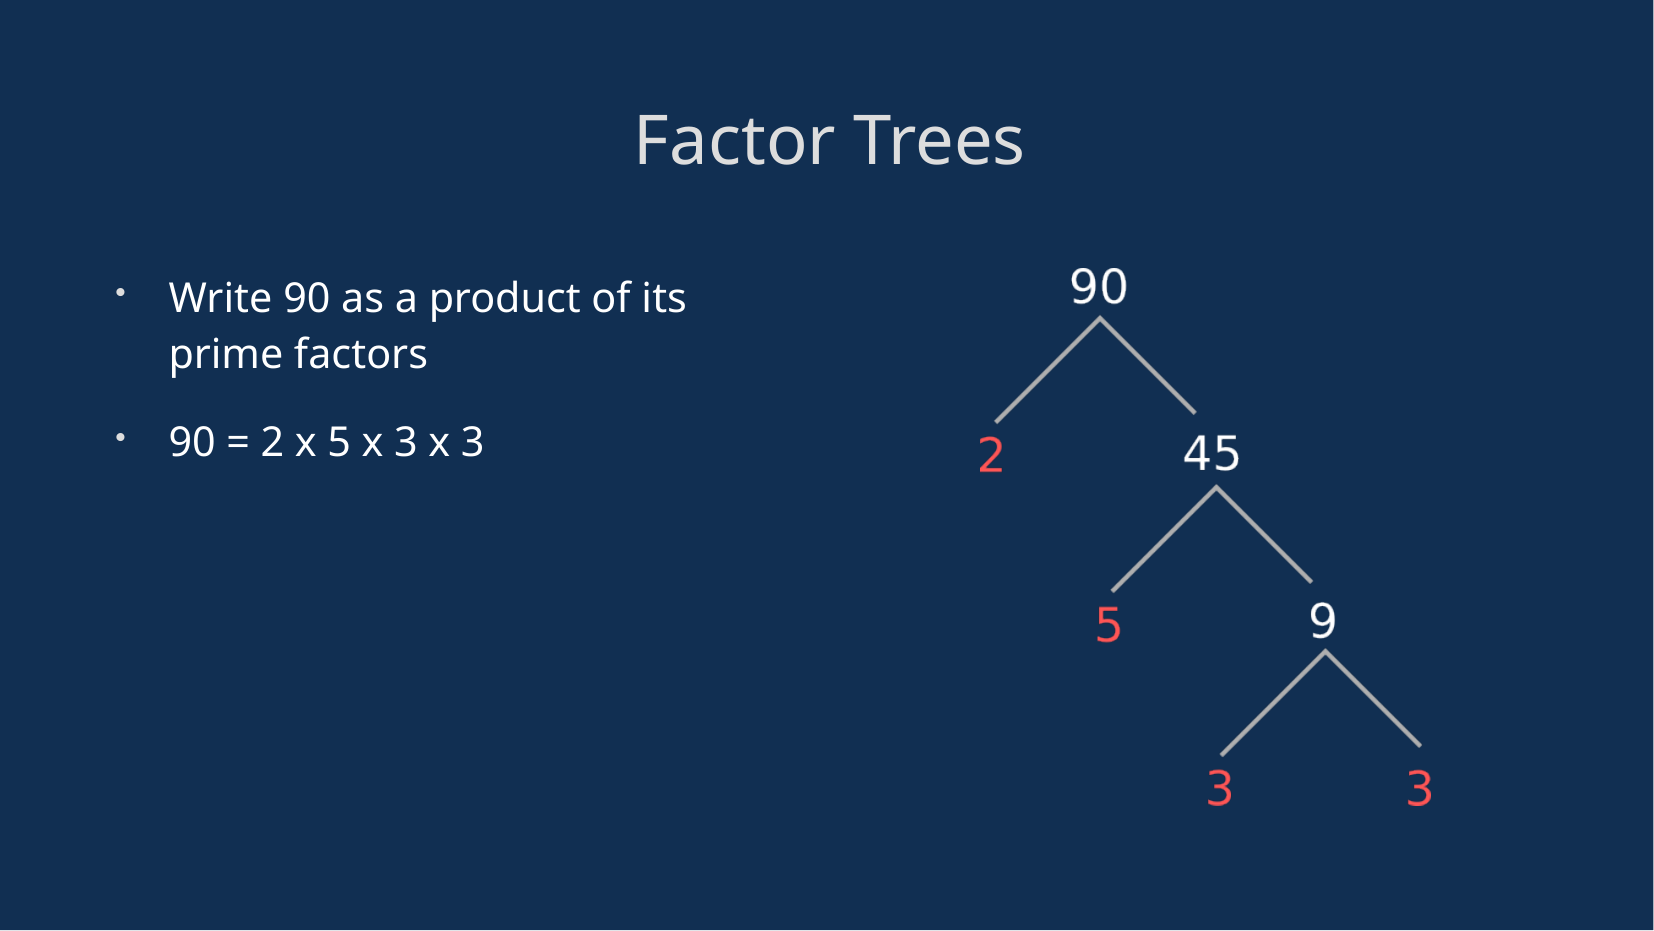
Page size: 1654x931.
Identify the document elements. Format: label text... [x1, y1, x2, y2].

list Write 90 as a product of its prime factors 90 = 2 x 5 x 3 x 3 [97, 268, 813, 806]
title Factor Trees [97, 56, 1563, 220]
picture [980, 268, 1431, 806]
